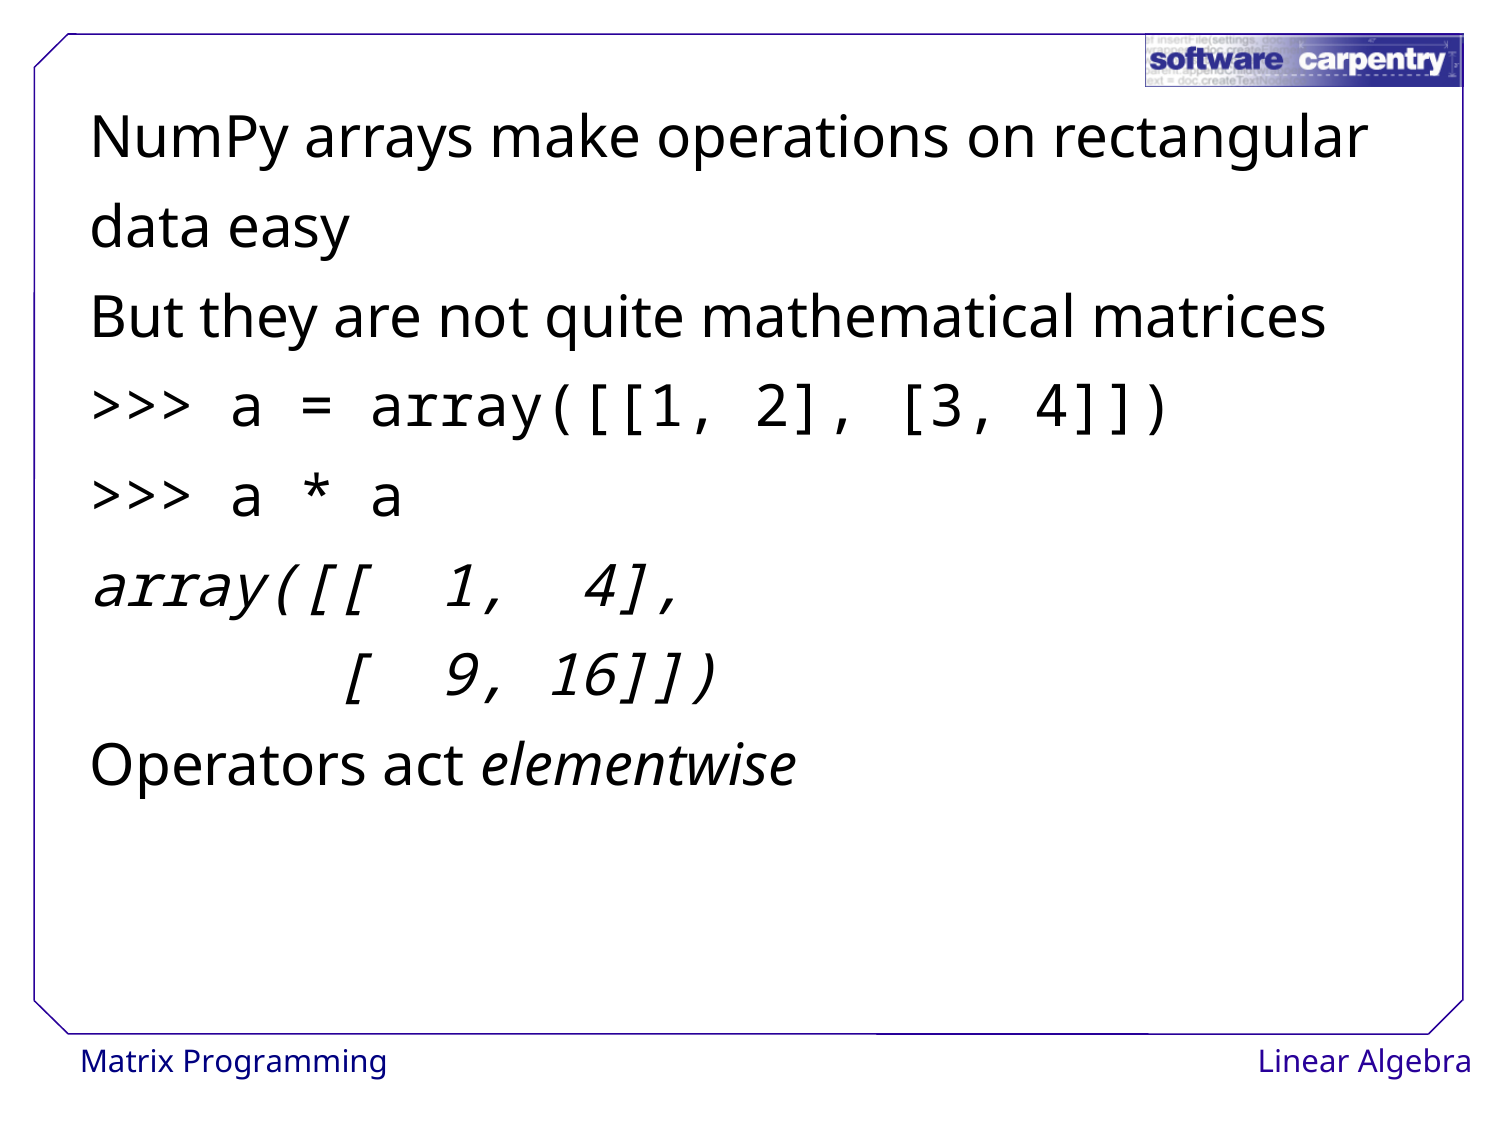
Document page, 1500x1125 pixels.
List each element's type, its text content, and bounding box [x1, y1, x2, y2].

list NumPy arrays make operations on rectangular data easy But they are not quite mathematical matrices >>> a = array([[1, 2], [3, 4]]) >>> a * a array([[ 1, 4], [ 9, 16]]) Operators act elementwise [75, 99, 1426, 1013]
picture [1145, 33, 1464, 87]
